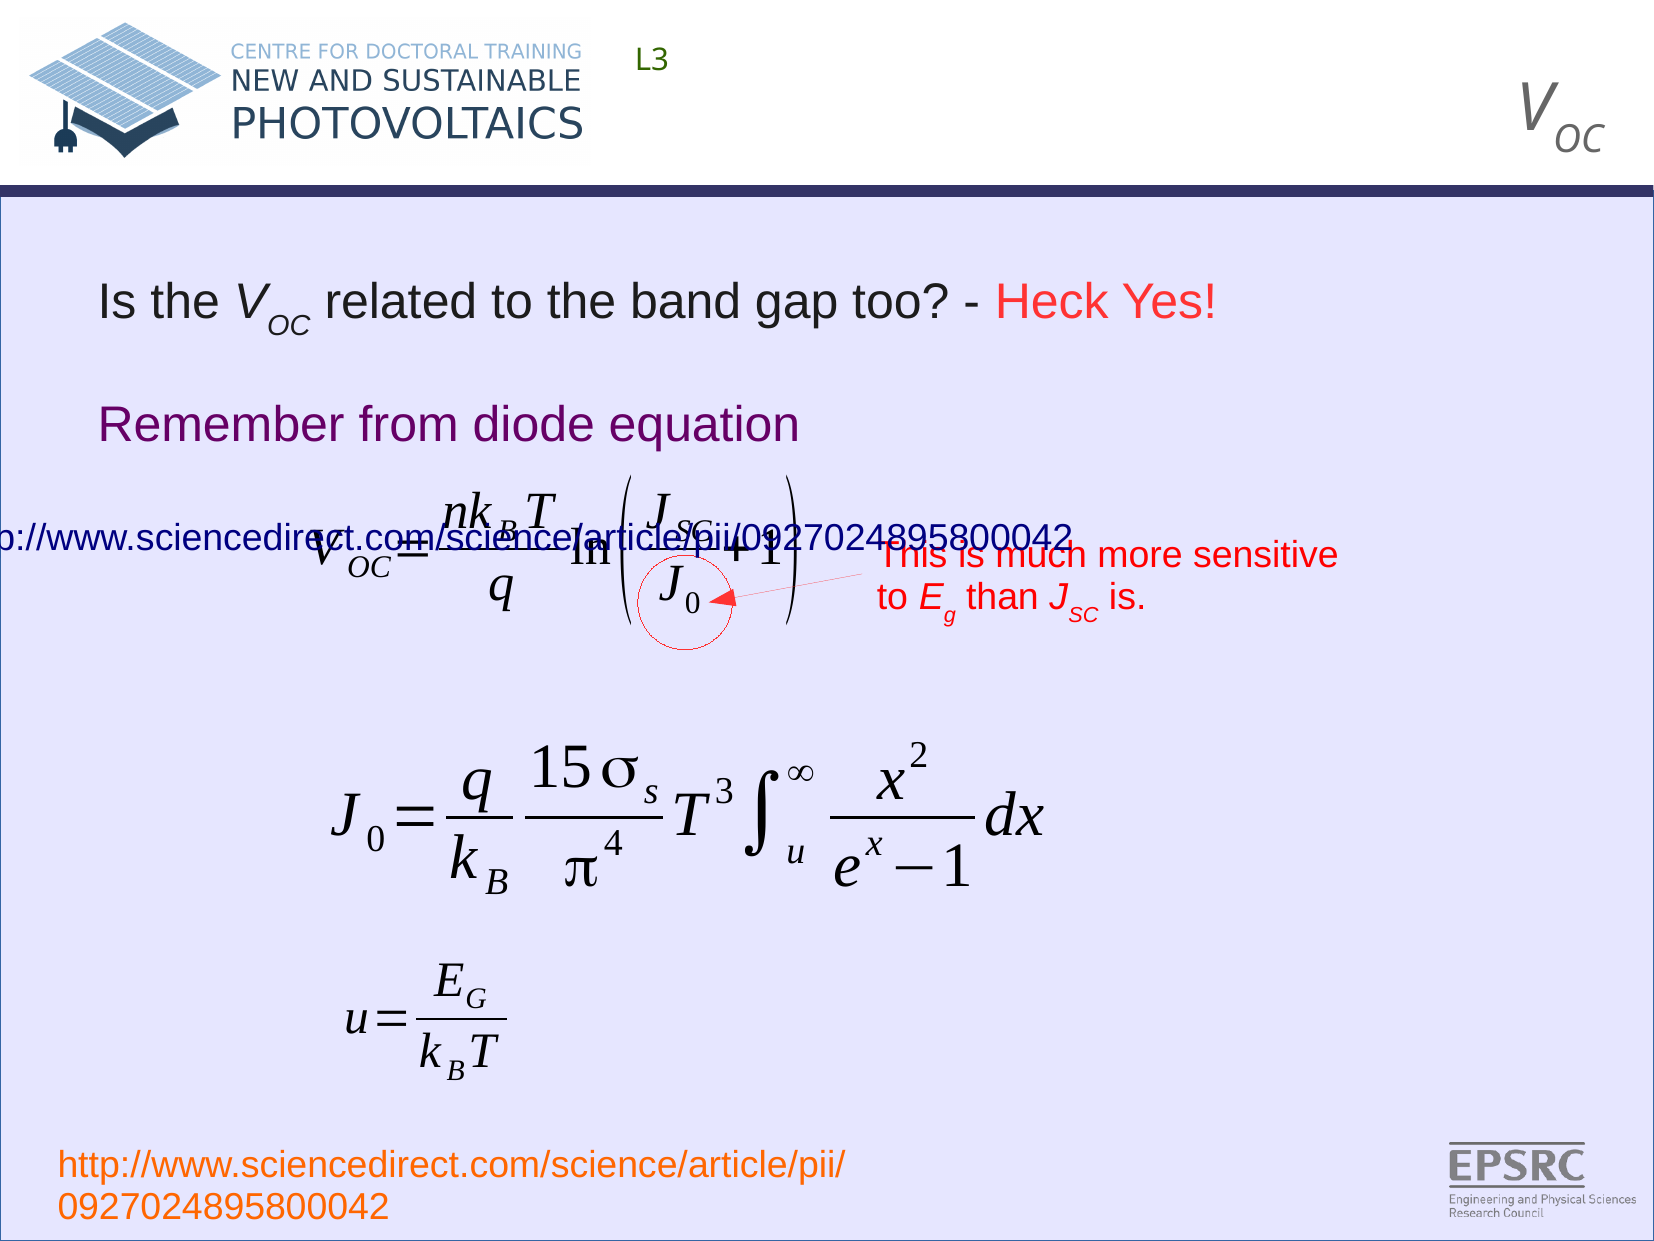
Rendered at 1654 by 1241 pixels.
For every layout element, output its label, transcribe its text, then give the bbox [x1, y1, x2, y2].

chart [294, 580, 815, 629]
chart [314, 732, 1063, 904]
text_box L3 [620, 29, 880, 80]
text_box http://www.sciencedirect.com/science/article/pii/0927024895800042 [42, 1136, 1193, 1193]
picture [1449, 1142, 1636, 1217]
picture [19, 17, 591, 166]
chart [294, 472, 815, 509]
text_box VOC [767, 52, 1619, 159]
chart [331, 952, 520, 1087]
text_box http://www.sciencedirect.com/science/article/pii/0927024895800042 [0, 509, 1318, 580]
text_box Is the VOC related to the band gap too? - Heck Yes! Remember from diode equation [82, 265, 1232, 509]
text_box This is much more sensitive to Eg than JSC is. [862, 526, 1371, 638]
text_box [0, 197, 1654, 1241]
